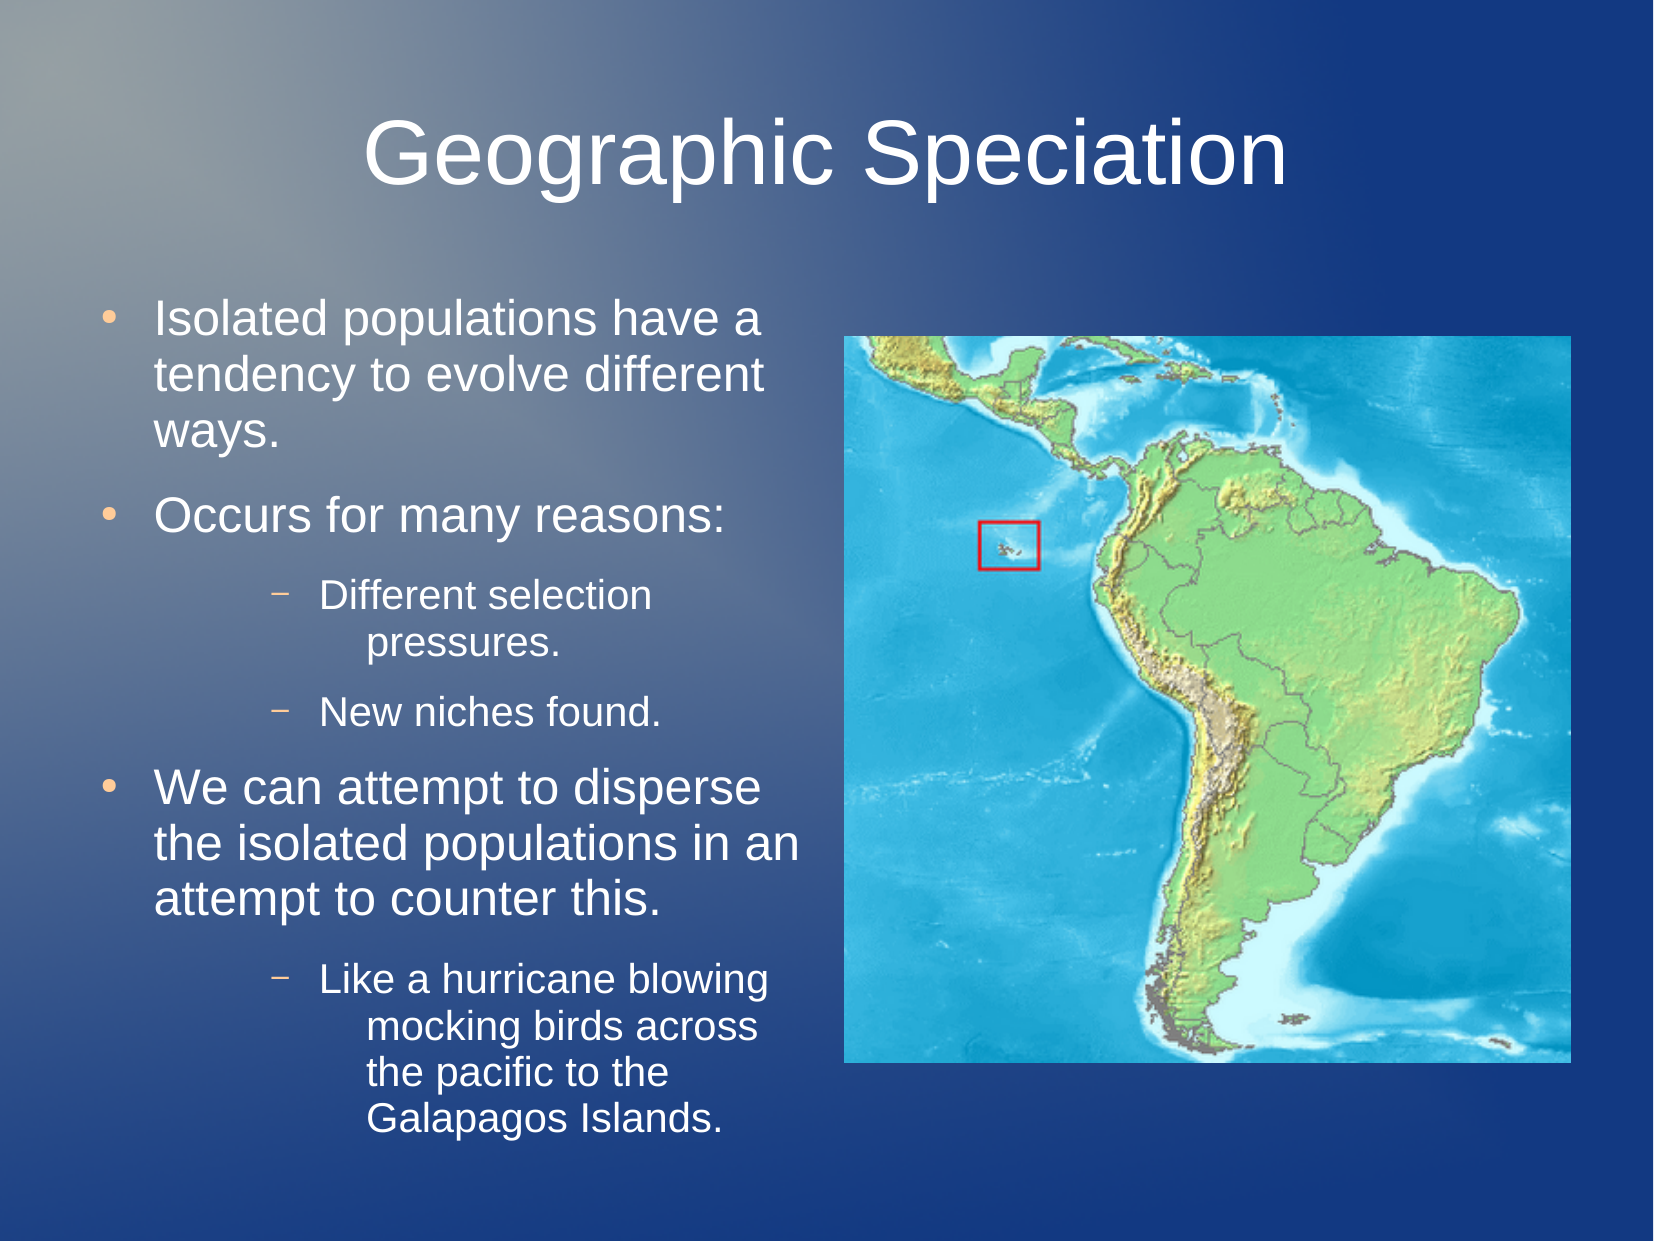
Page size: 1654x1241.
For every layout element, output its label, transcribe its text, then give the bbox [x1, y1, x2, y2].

picture [0, 0, 1654, 1241]
title Geographic Speciation [82, 49, 1571, 257]
list Isolated populations have a tendency to evolve different ways. Occurs for many reasons: Different selection pressures. New niches found. We can attempt to disperse the isolated populations in an attempt to counter this. Like a hurricane blowing mocking birds across the pacific to the Galapagos Islands. [82, 290, 809, 1142]
